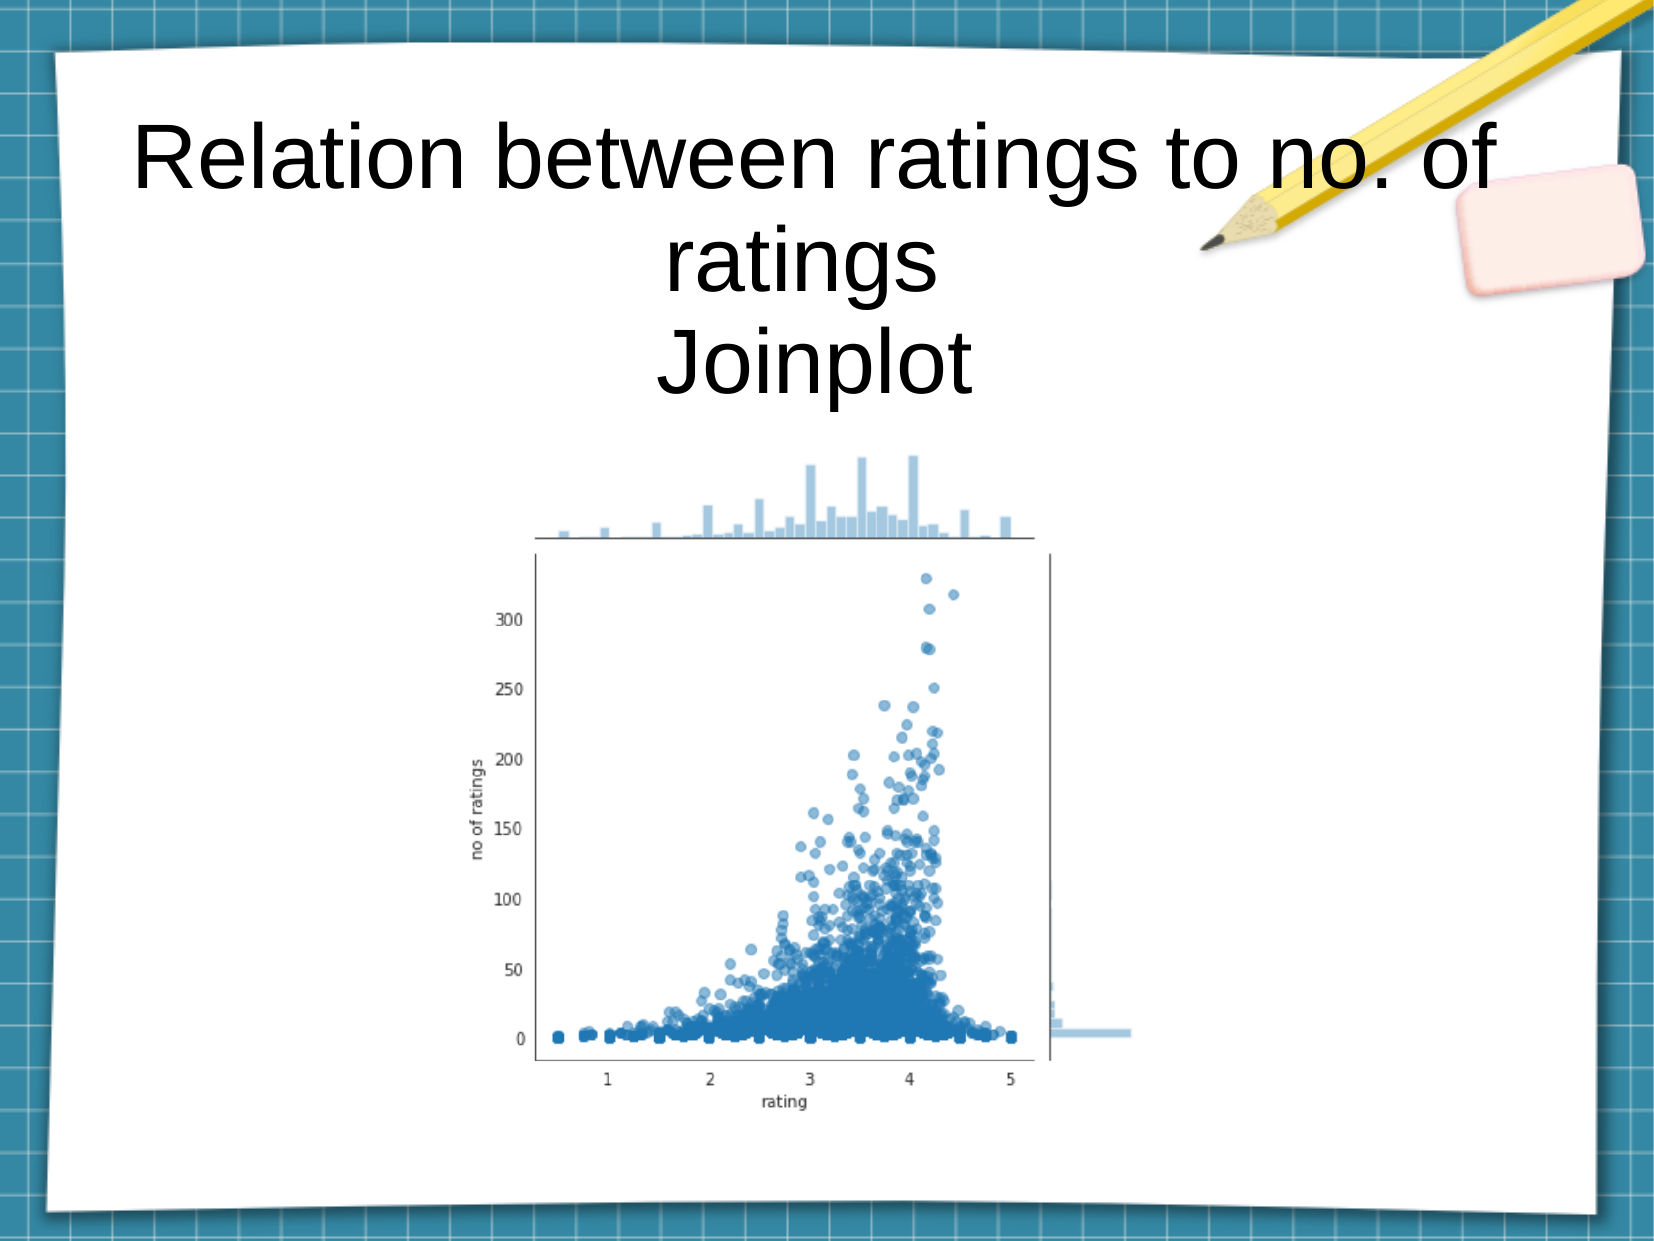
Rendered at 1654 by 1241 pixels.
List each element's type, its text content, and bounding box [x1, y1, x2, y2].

picture [0, 0, 1654, 1241]
title Relation between ratings to no. of ratings Joinplot [70, 105, 1559, 414]
